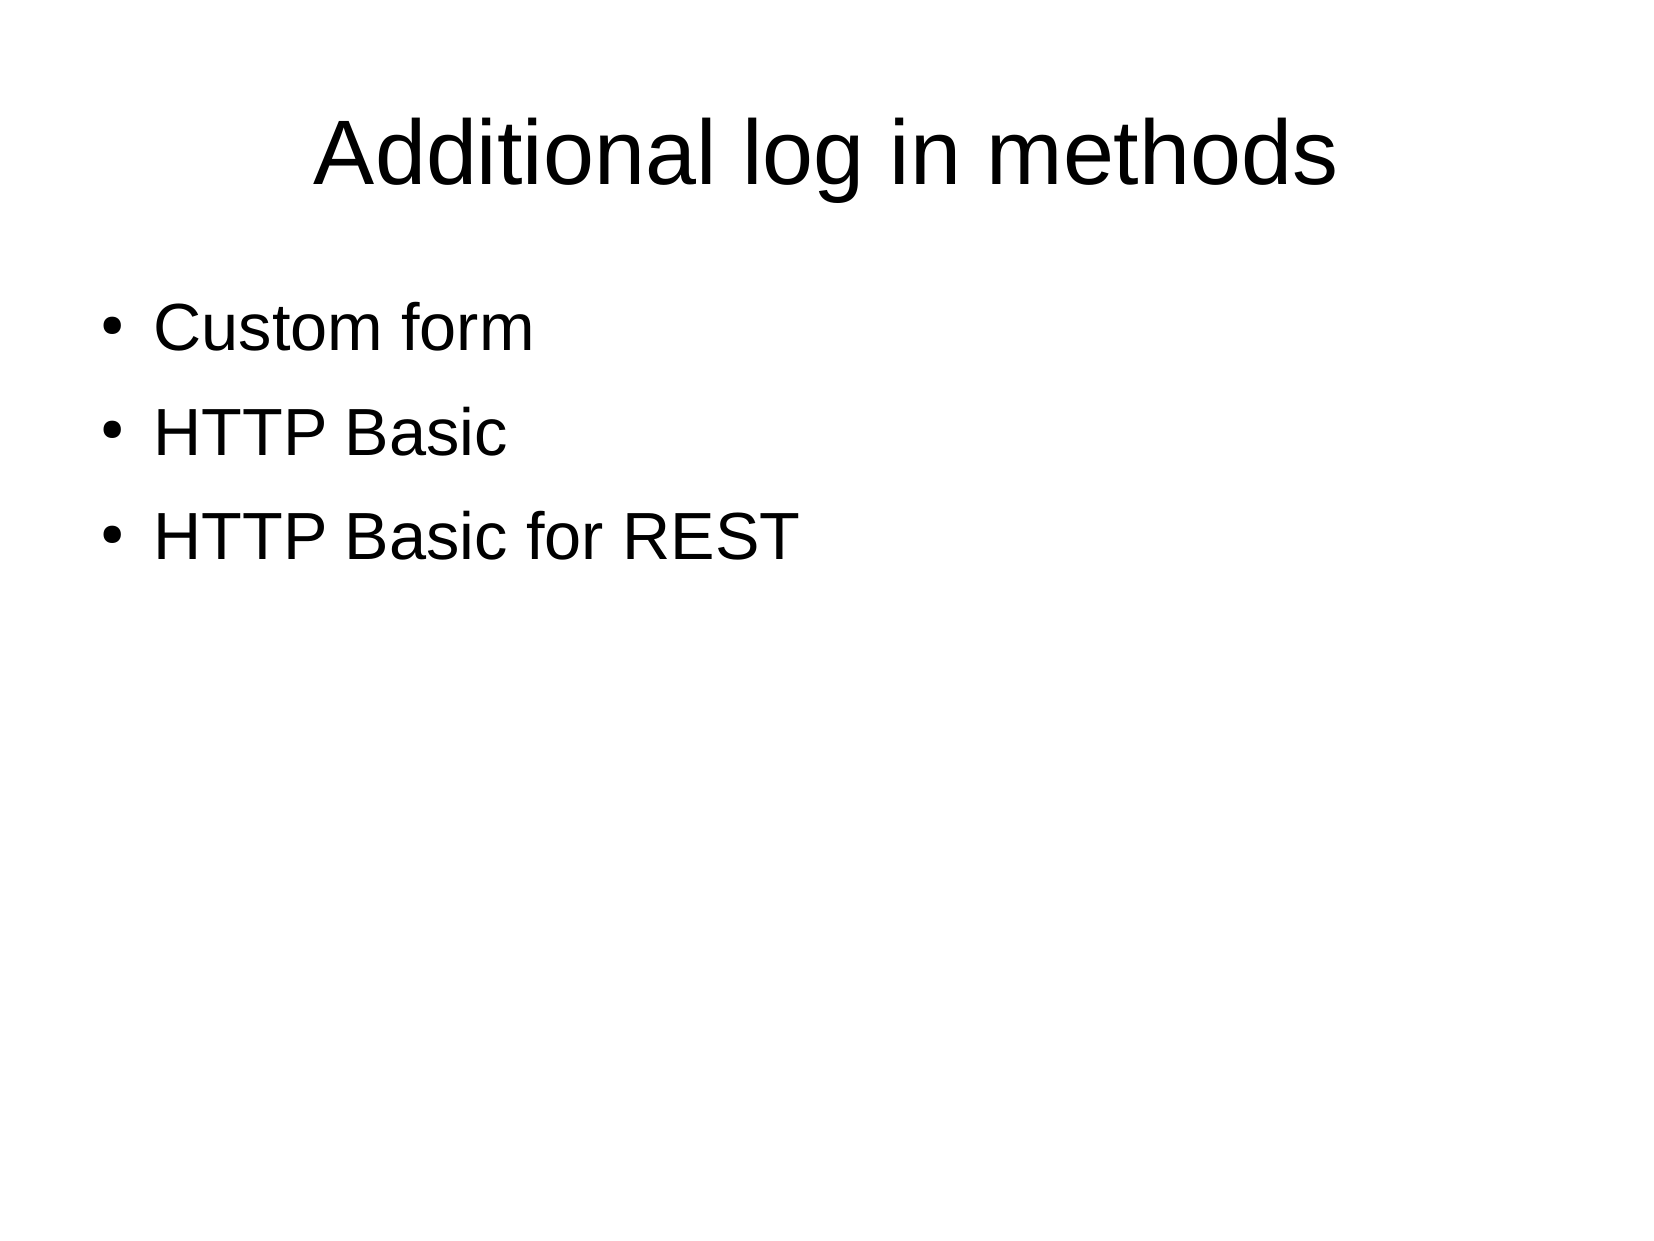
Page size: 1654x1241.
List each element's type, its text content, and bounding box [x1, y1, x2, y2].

list Custom form HTTP Basic HTTP Basic for REST [82, 290, 1571, 1110]
title Additional log in methods [82, 49, 1571, 257]
